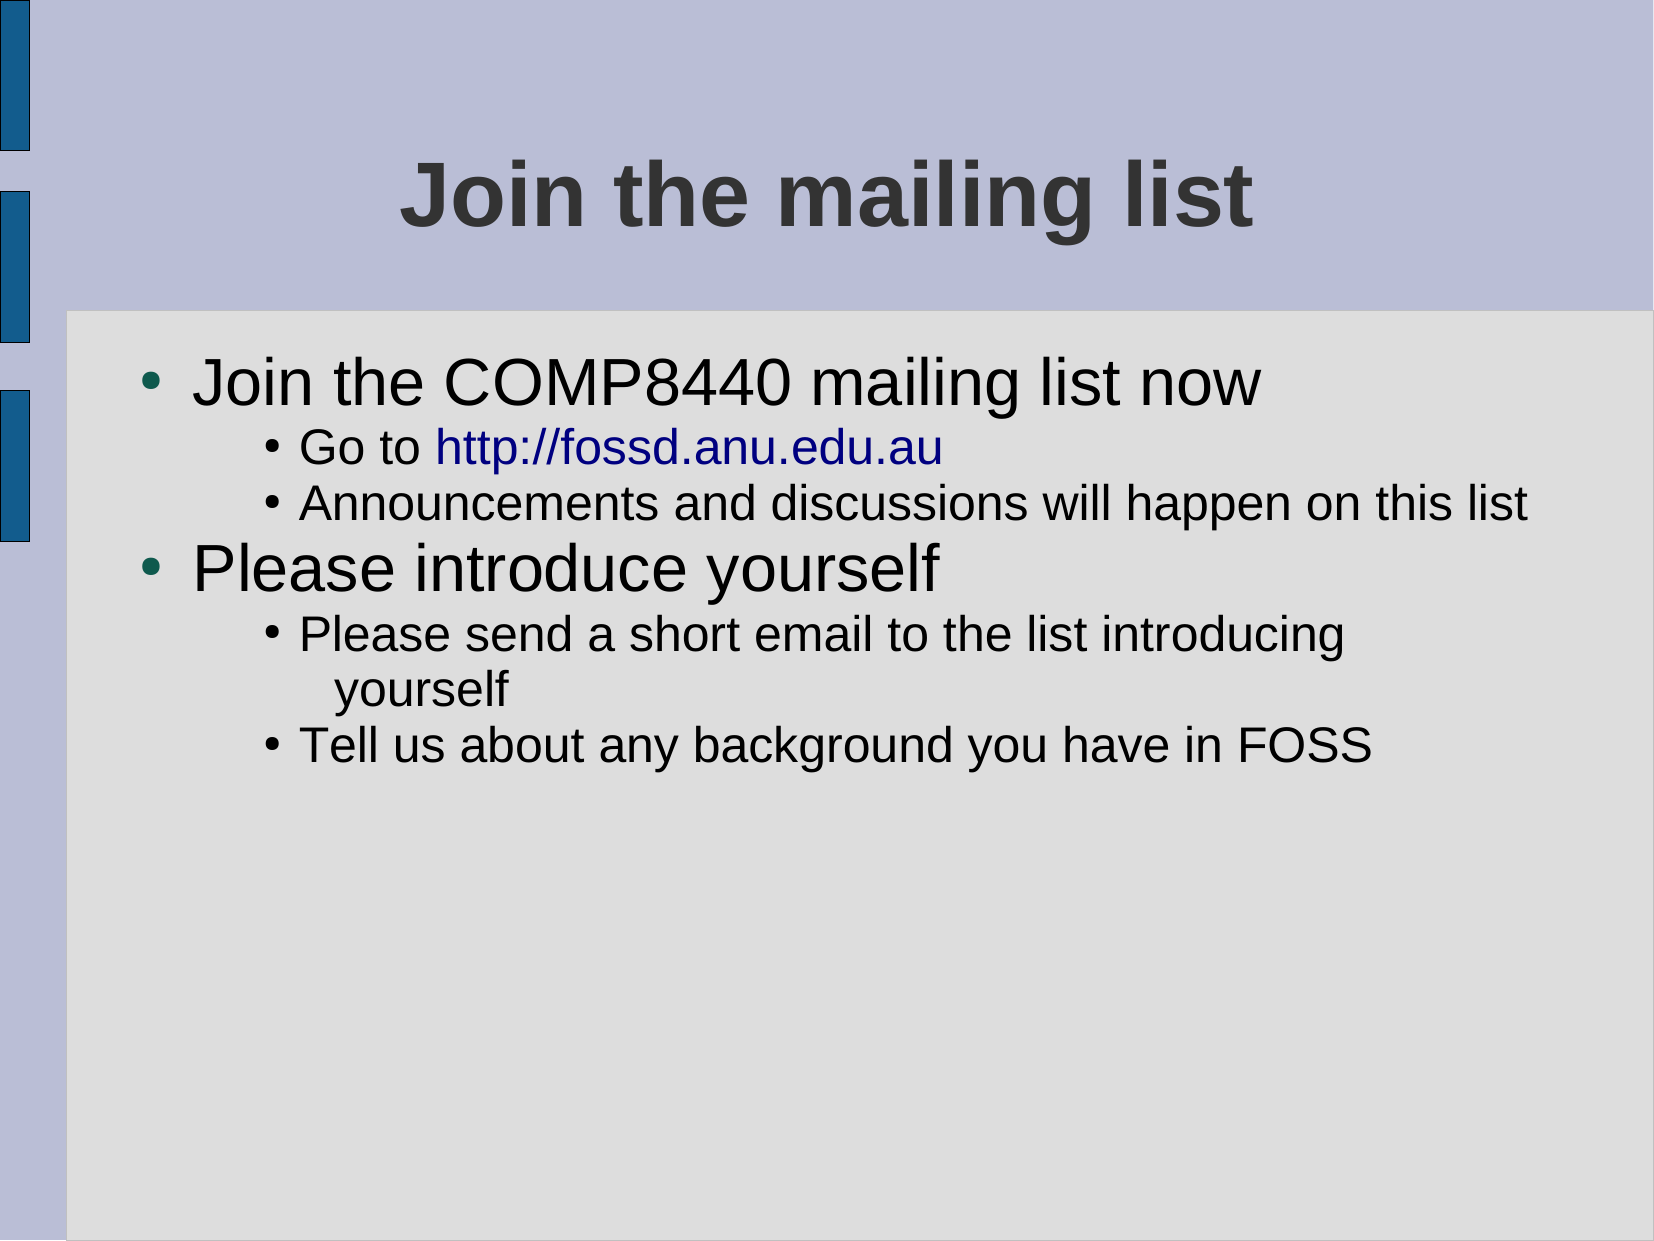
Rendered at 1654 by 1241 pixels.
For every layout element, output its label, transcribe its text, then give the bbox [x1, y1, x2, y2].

list Join the COMP8440 mailing list now Go to http://fossd.anu.edu.au Announcements and discussions will happen on this list Please introduce yourself Please send a short email to the list introducing yourself Tell us about any background you have in FOSS [121, 344, 1534, 1149]
title Join the mailing list [121, 98, 1534, 291]
